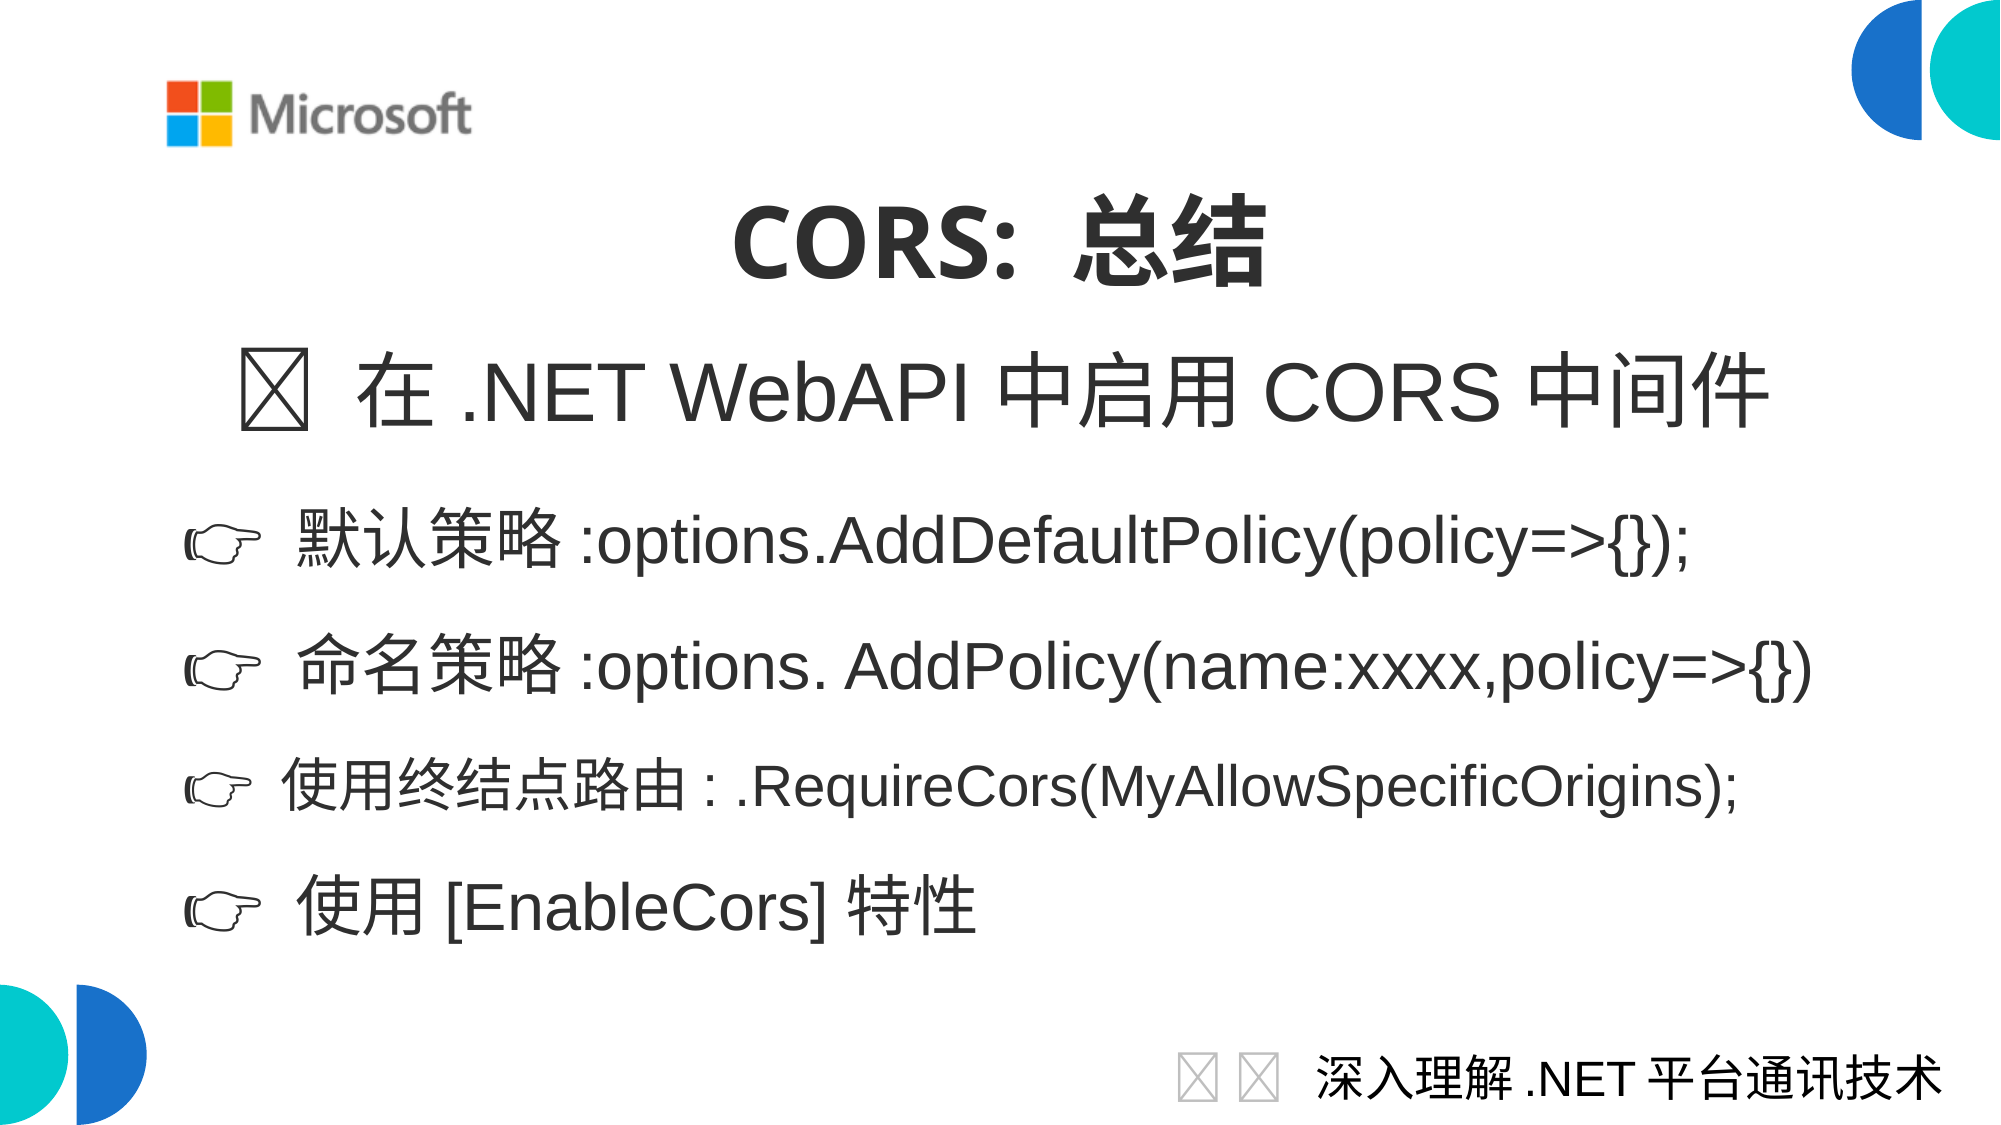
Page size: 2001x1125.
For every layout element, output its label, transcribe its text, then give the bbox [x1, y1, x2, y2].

title CORS: 总结 [138, 145, 1862, 332]
text_box 🚀 在.NET WebAPI中启用CORS中间件 [144, 331, 1862, 486]
text_box 👉 默认策略:options.AddDefaultPolicy(policy=>{}); 👉 命名策略:options. AddPolicy(name:xxxx,policy=>{}) 👉 使用终结点路由: .RequireCors(MyAllowSpecificOrigins); 👉 使用[EnableCors]特性 [168, 489, 1886, 644]
text_box [1702, 6, 2001, 160]
picture [85, 41, 552, 189]
subtitle 🚀 🚀 深入理解.NET平台通讯技术 [1173, 1046, 1952, 1107]
